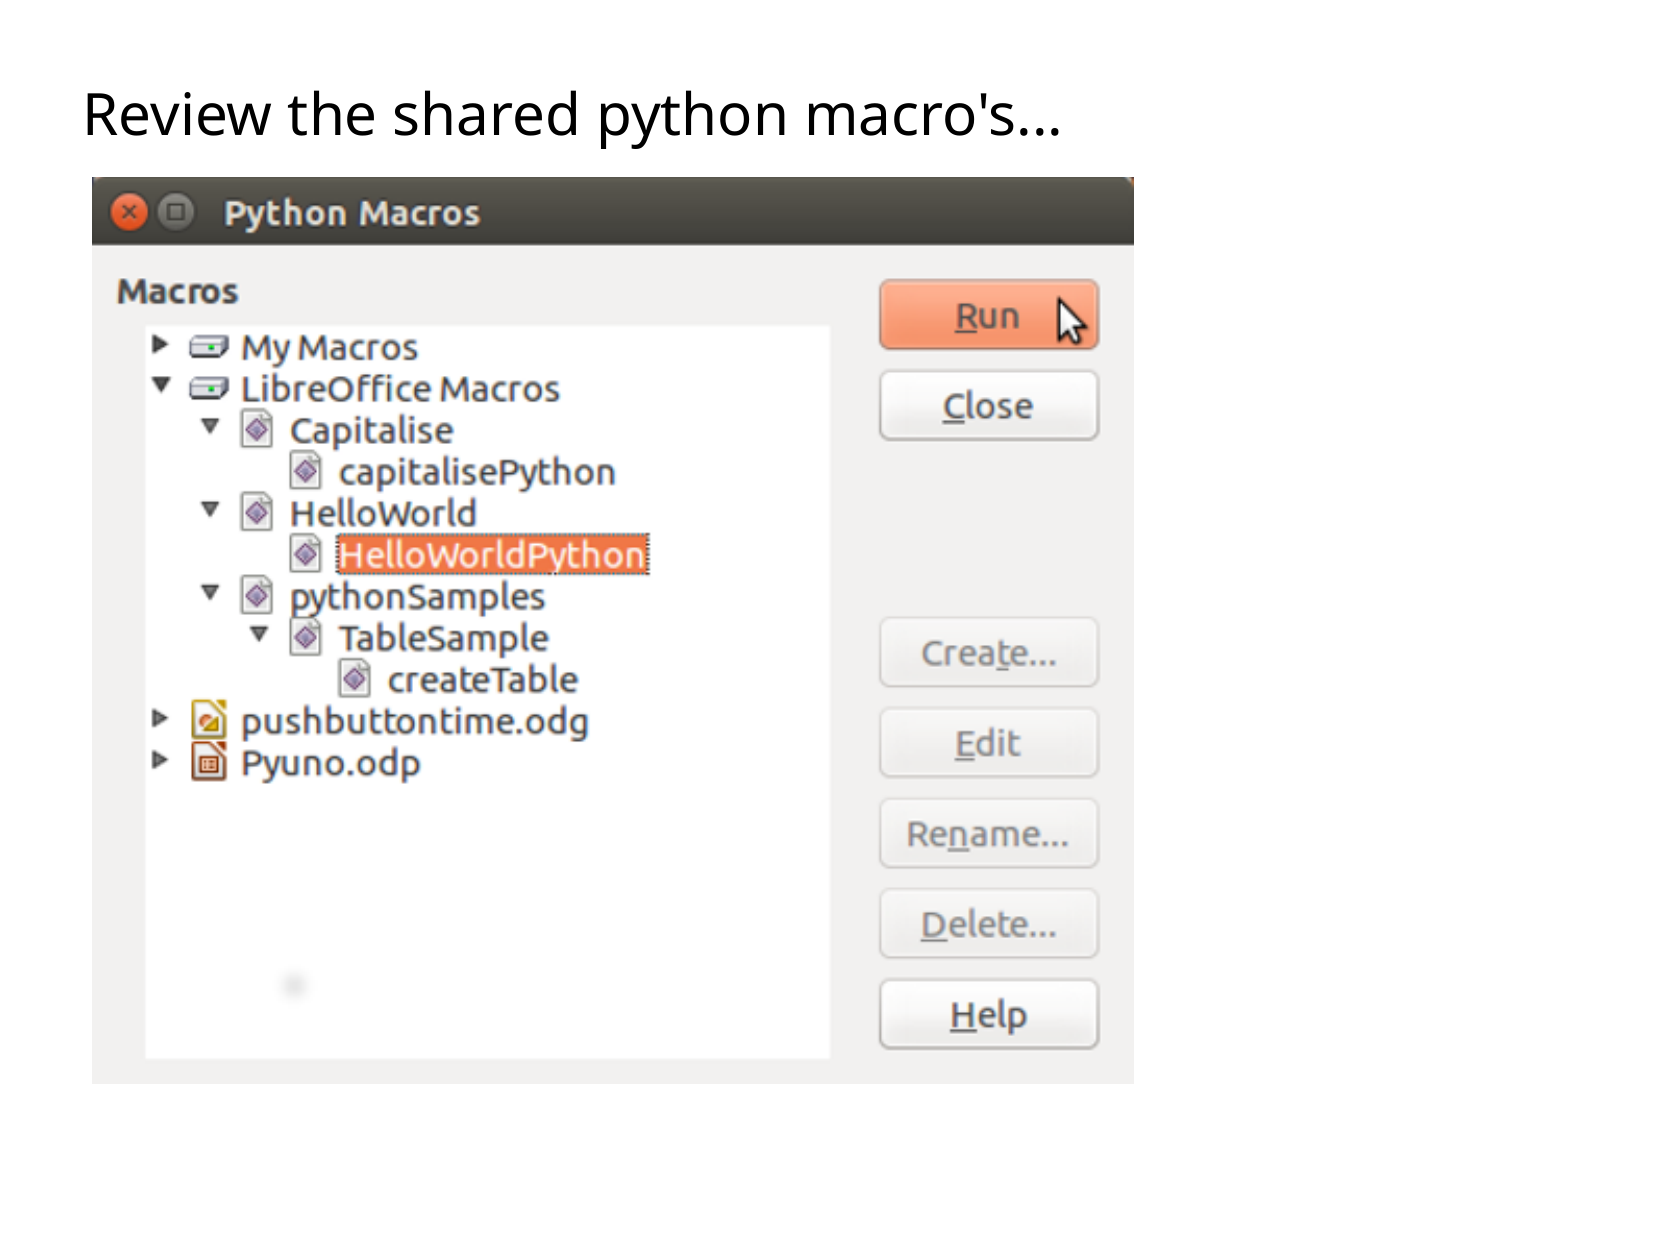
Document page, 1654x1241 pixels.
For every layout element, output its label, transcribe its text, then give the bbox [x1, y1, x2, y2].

title Review the shared python macro's... [82, 66, 1607, 160]
picture [92, 177, 1134, 1084]
